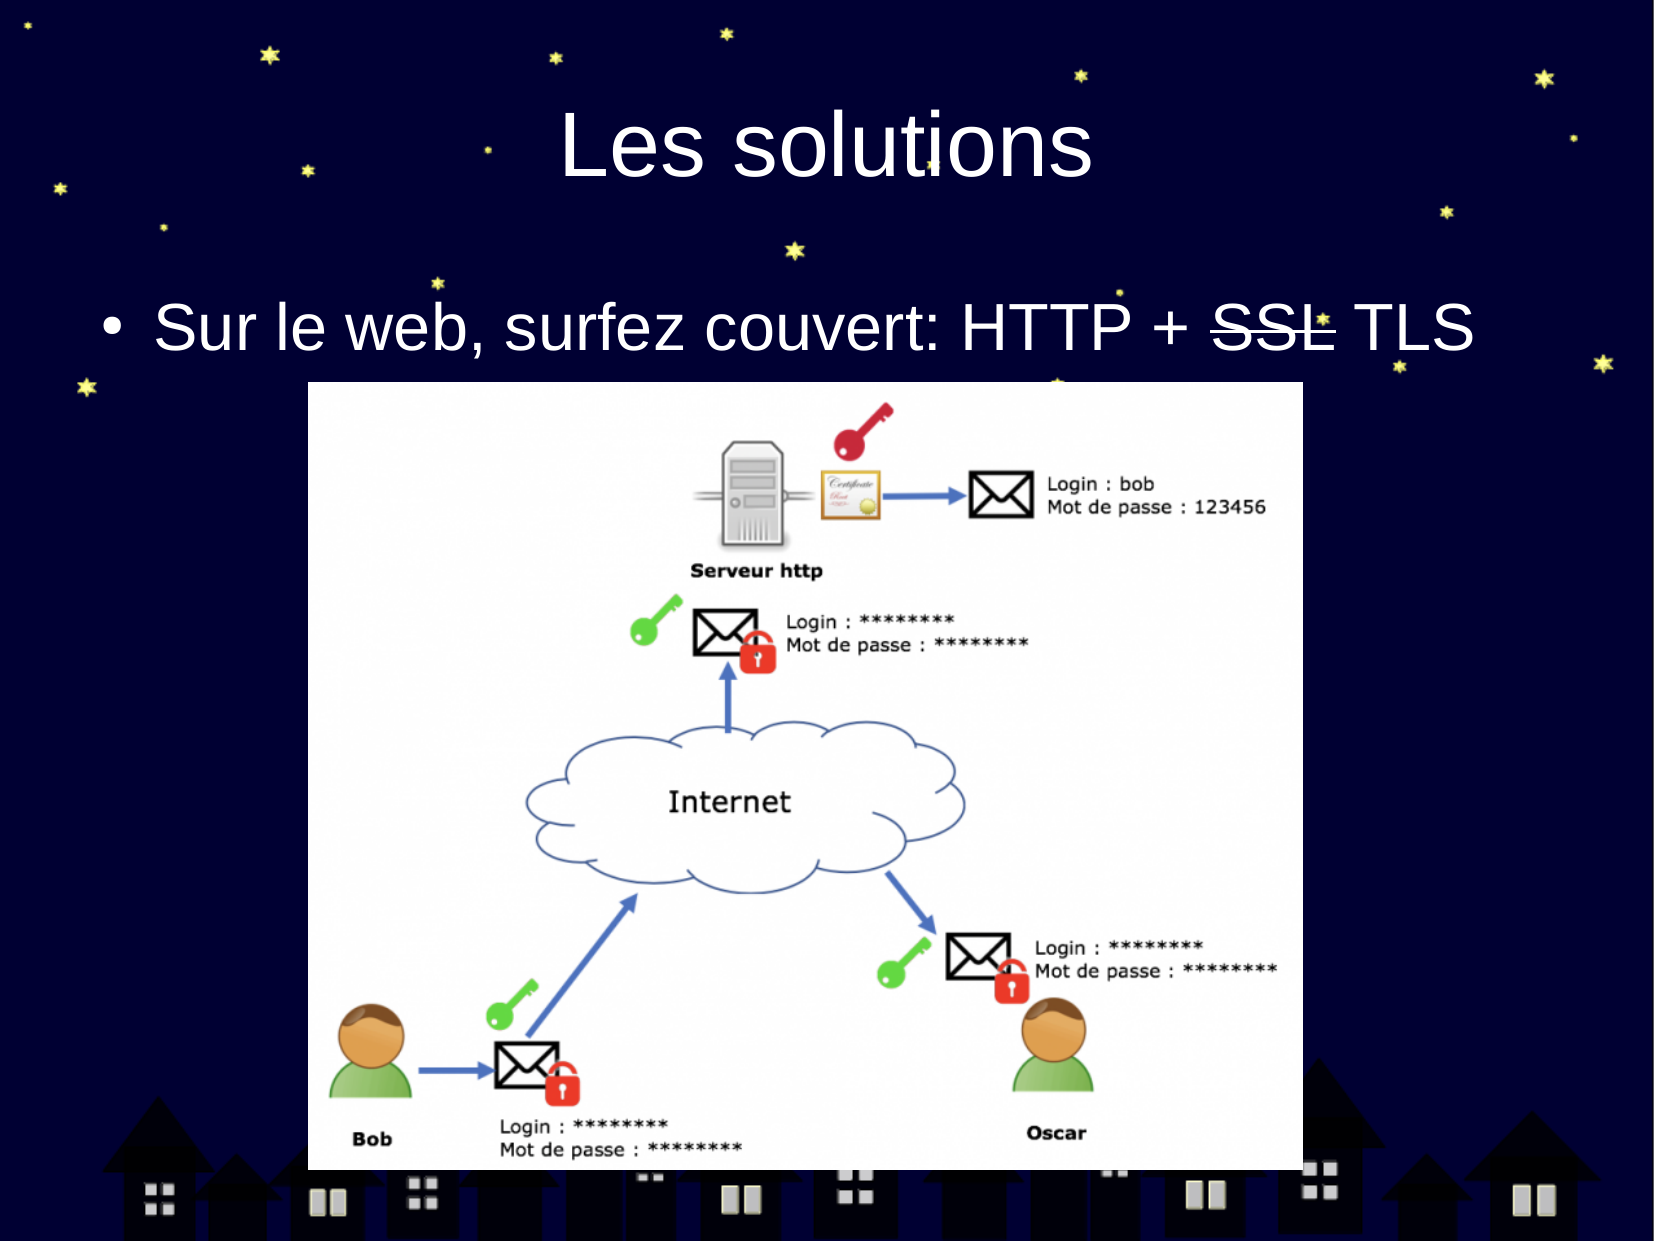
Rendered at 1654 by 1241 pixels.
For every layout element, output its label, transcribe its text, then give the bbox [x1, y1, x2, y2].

title Les solutions [82, 40, 1571, 249]
picture [0, 0, 1654, 1241]
list Sur le web, surfez couvert: HTTP + SSL TLS [82, 290, 1571, 1010]
